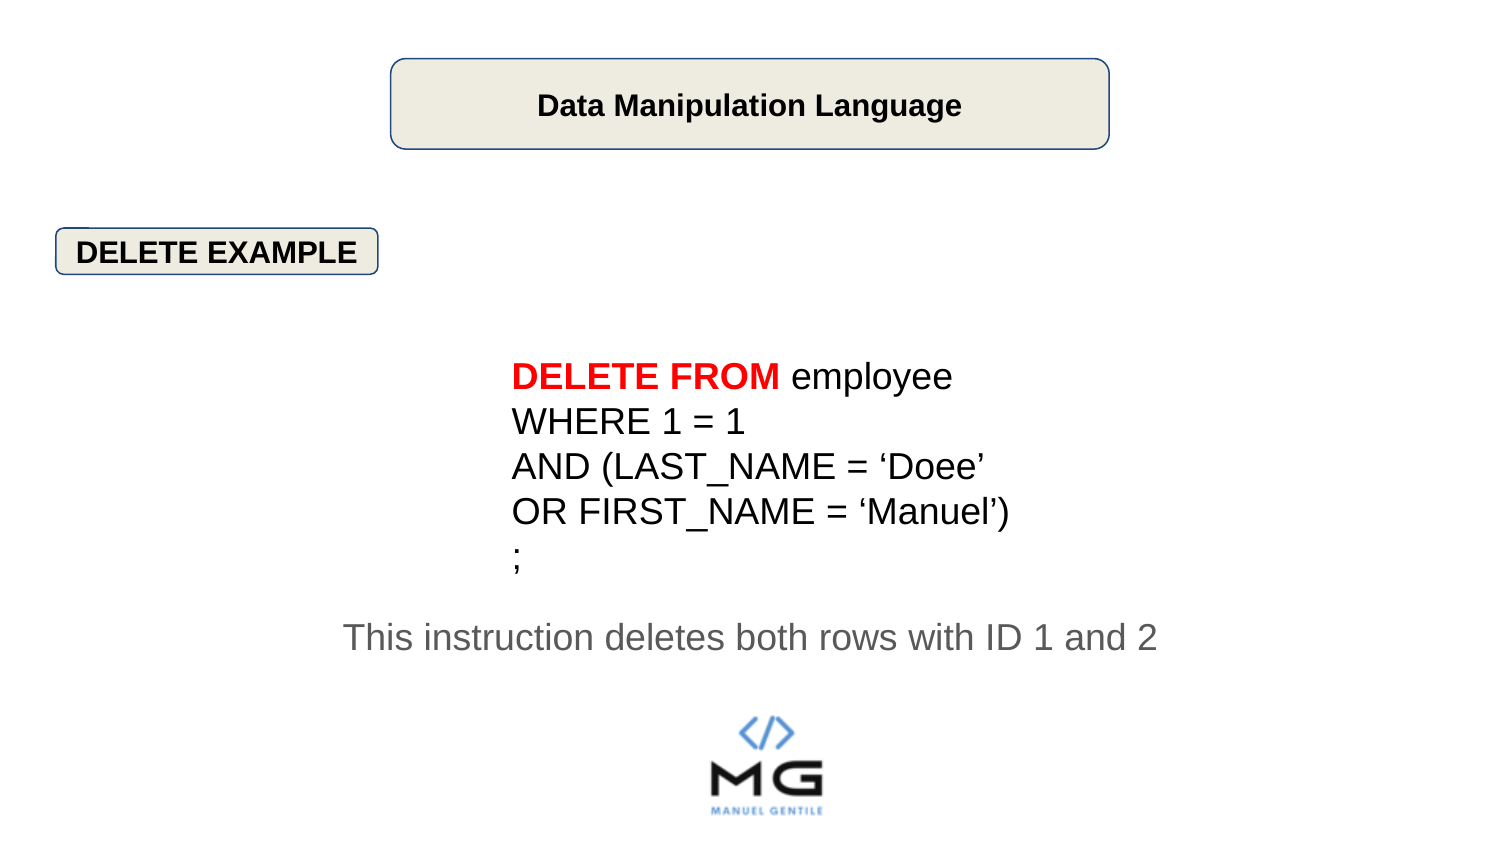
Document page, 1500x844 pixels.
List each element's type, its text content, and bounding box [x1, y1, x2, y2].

picture [688, 687, 846, 844]
text_box DELETE EXAMPLE [55, 228, 378, 275]
text_box This instruction deletes both rows with ID 1 and 2 [327, 598, 1220, 670]
text_box Data Manipulation Language [390, 58, 1110, 150]
text_box DELETE FROM employee WHERE 1 = 1 AND (LAST_NAME = ‘Doee’ OR FIRST_NAME = ‘Manuel’) ; [496, 336, 1051, 581]
